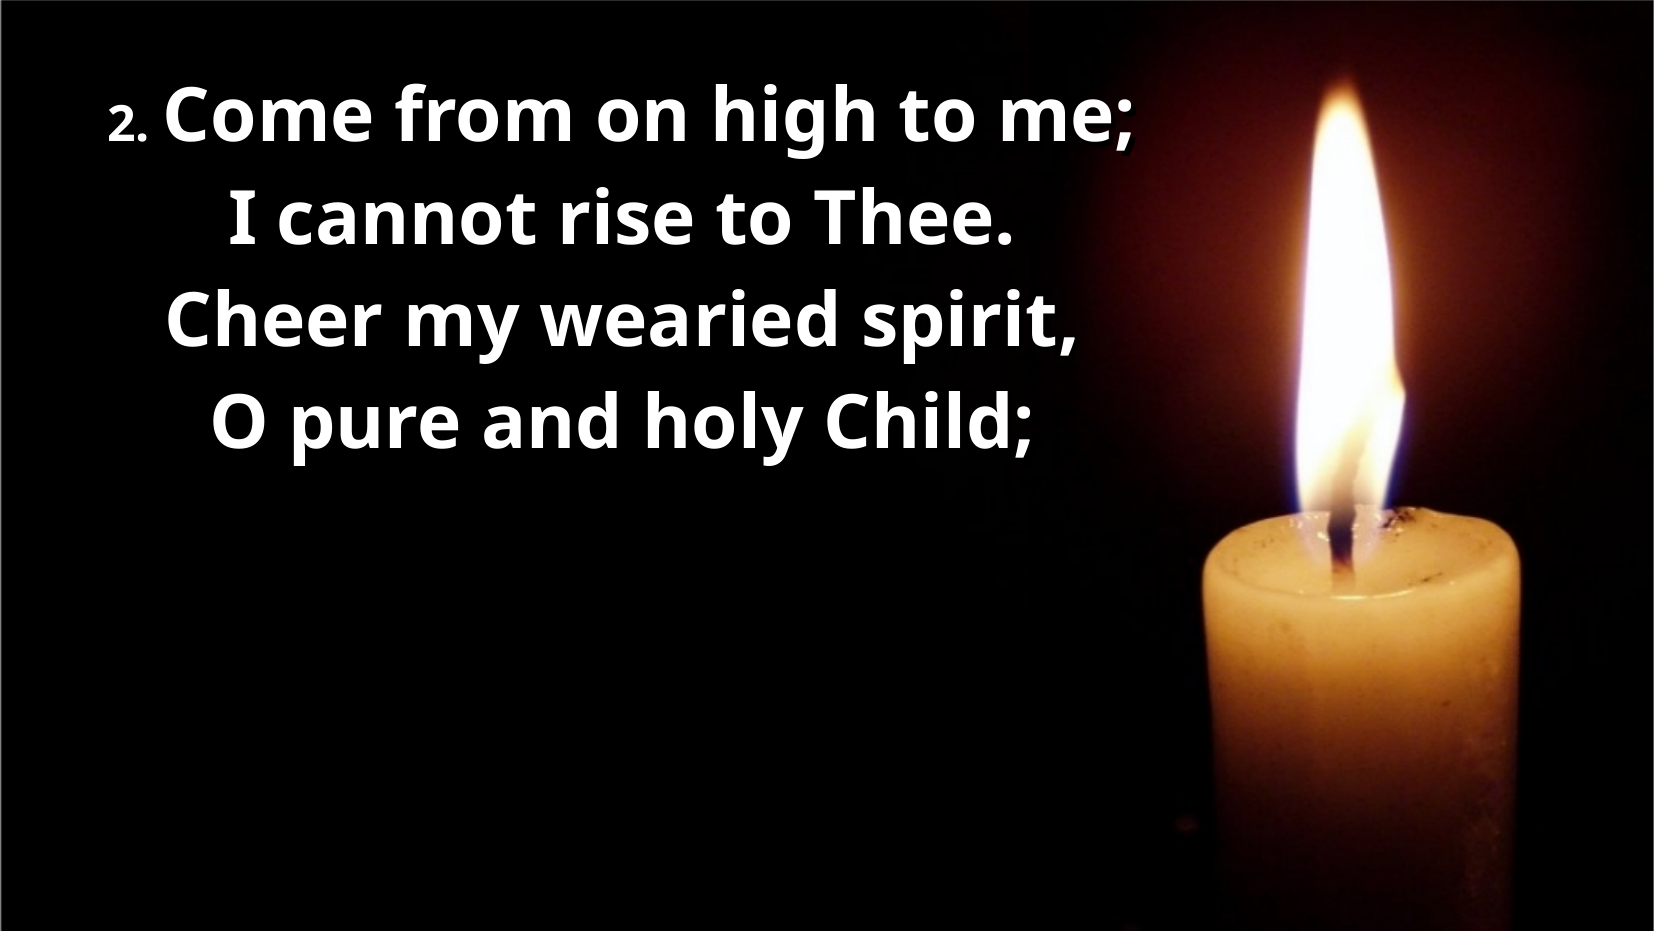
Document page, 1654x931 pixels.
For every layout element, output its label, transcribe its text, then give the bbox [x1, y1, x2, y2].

text_box 2. Come from on high to me; I cannot rise to Thee. Cheer my wearied spirit, O pure and holy Child; [75, 54, 1171, 469]
picture [0, 0, 1654, 931]
